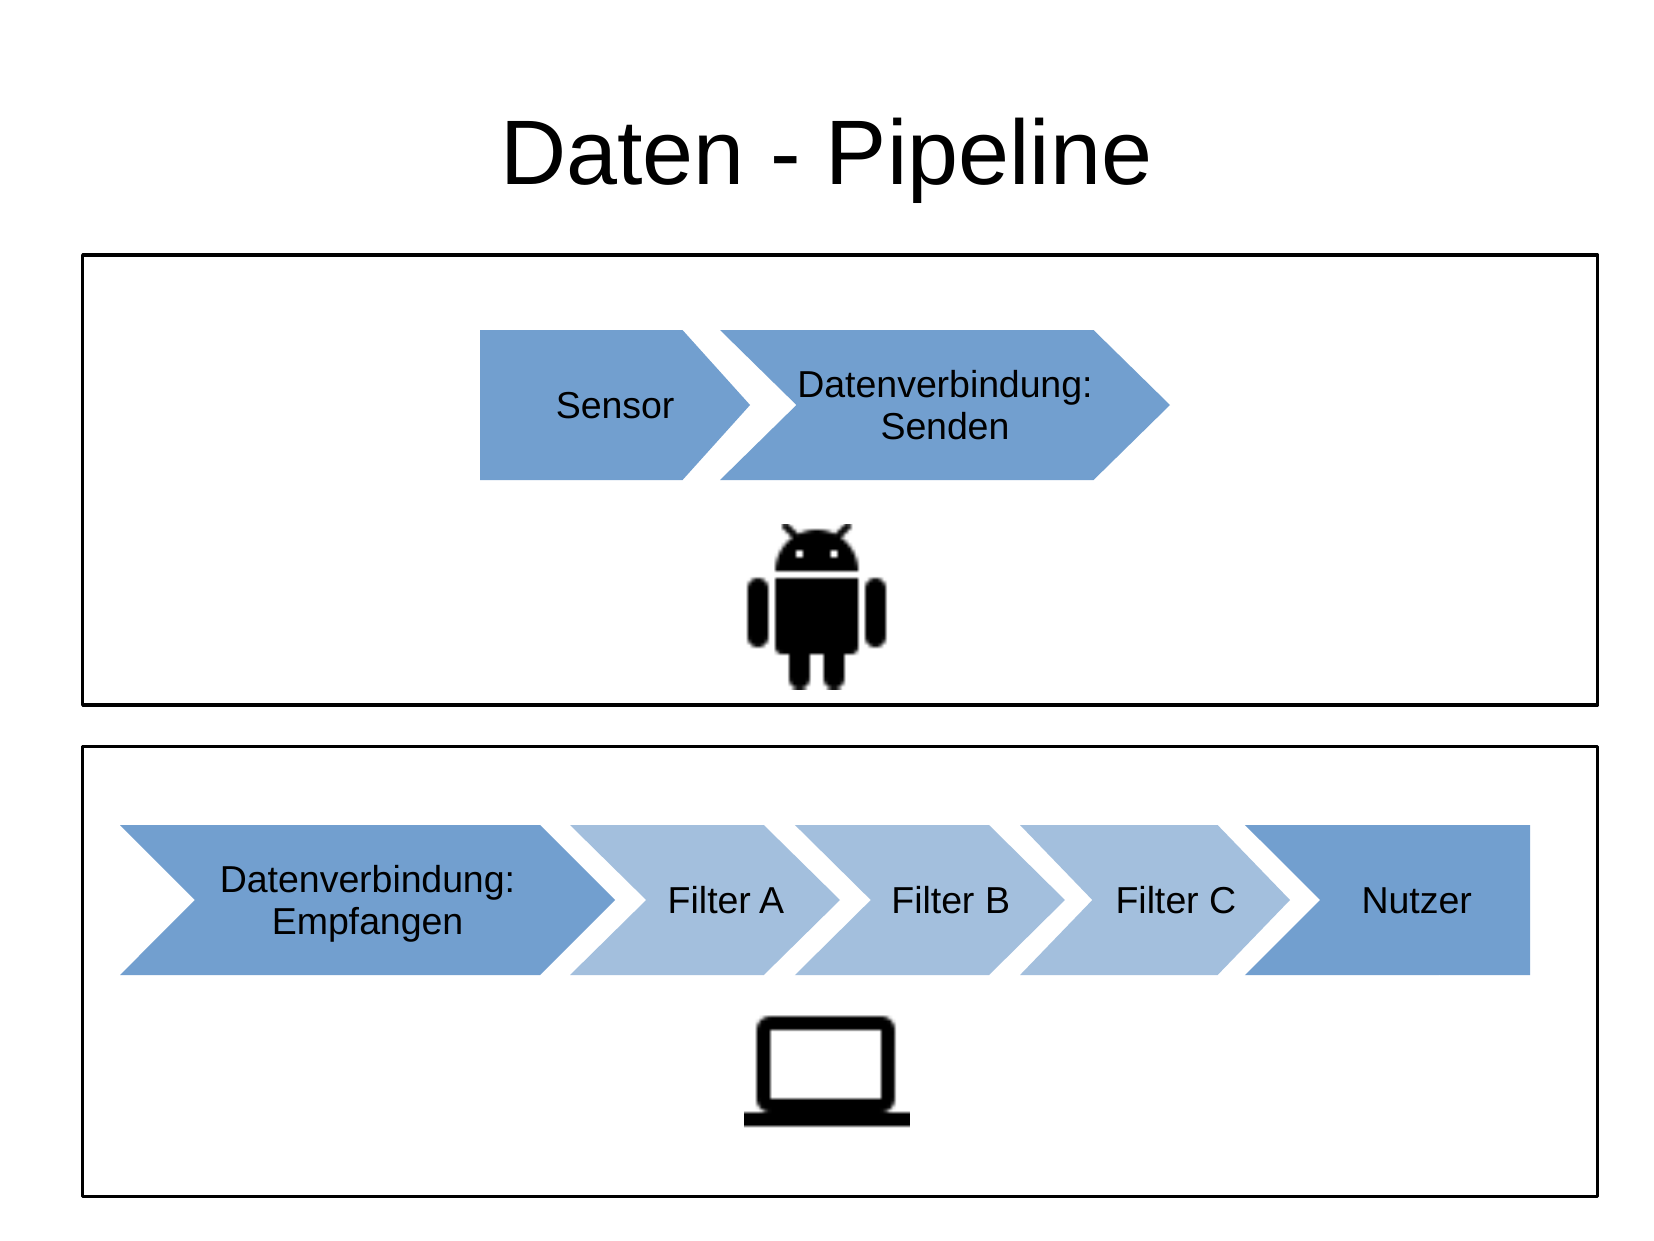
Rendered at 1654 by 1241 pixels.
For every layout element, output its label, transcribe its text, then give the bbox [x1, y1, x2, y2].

title Daten - Pipeline [82, 49, 1571, 255]
text_box [82, 255, 1598, 706]
text_box [82, 746, 1598, 1197]
